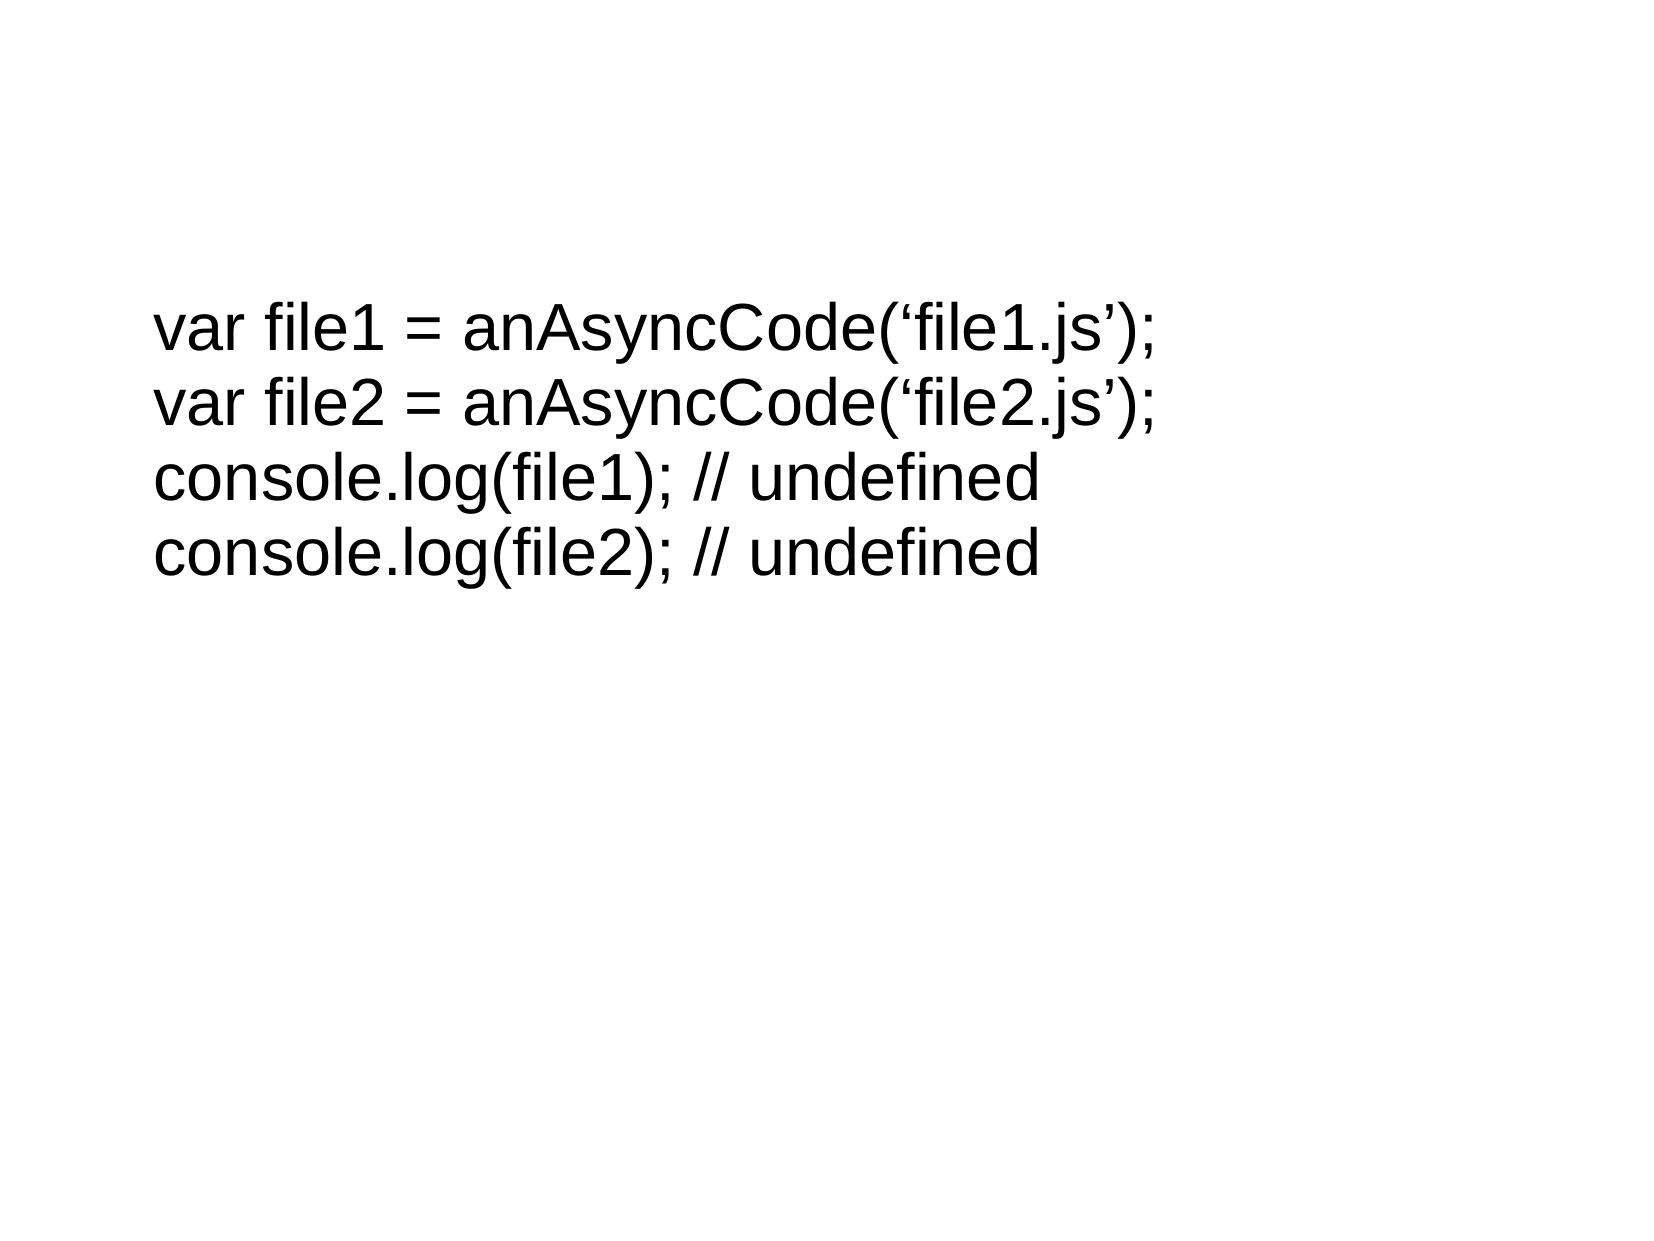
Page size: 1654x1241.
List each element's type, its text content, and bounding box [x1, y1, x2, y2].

list var file1 = anAsyncCode(‘file1.js’); var file2 = anAsyncCode(‘file2.js’); console.log(file1); // undefined console.log(file2); // undefined [82, 290, 1571, 1010]
